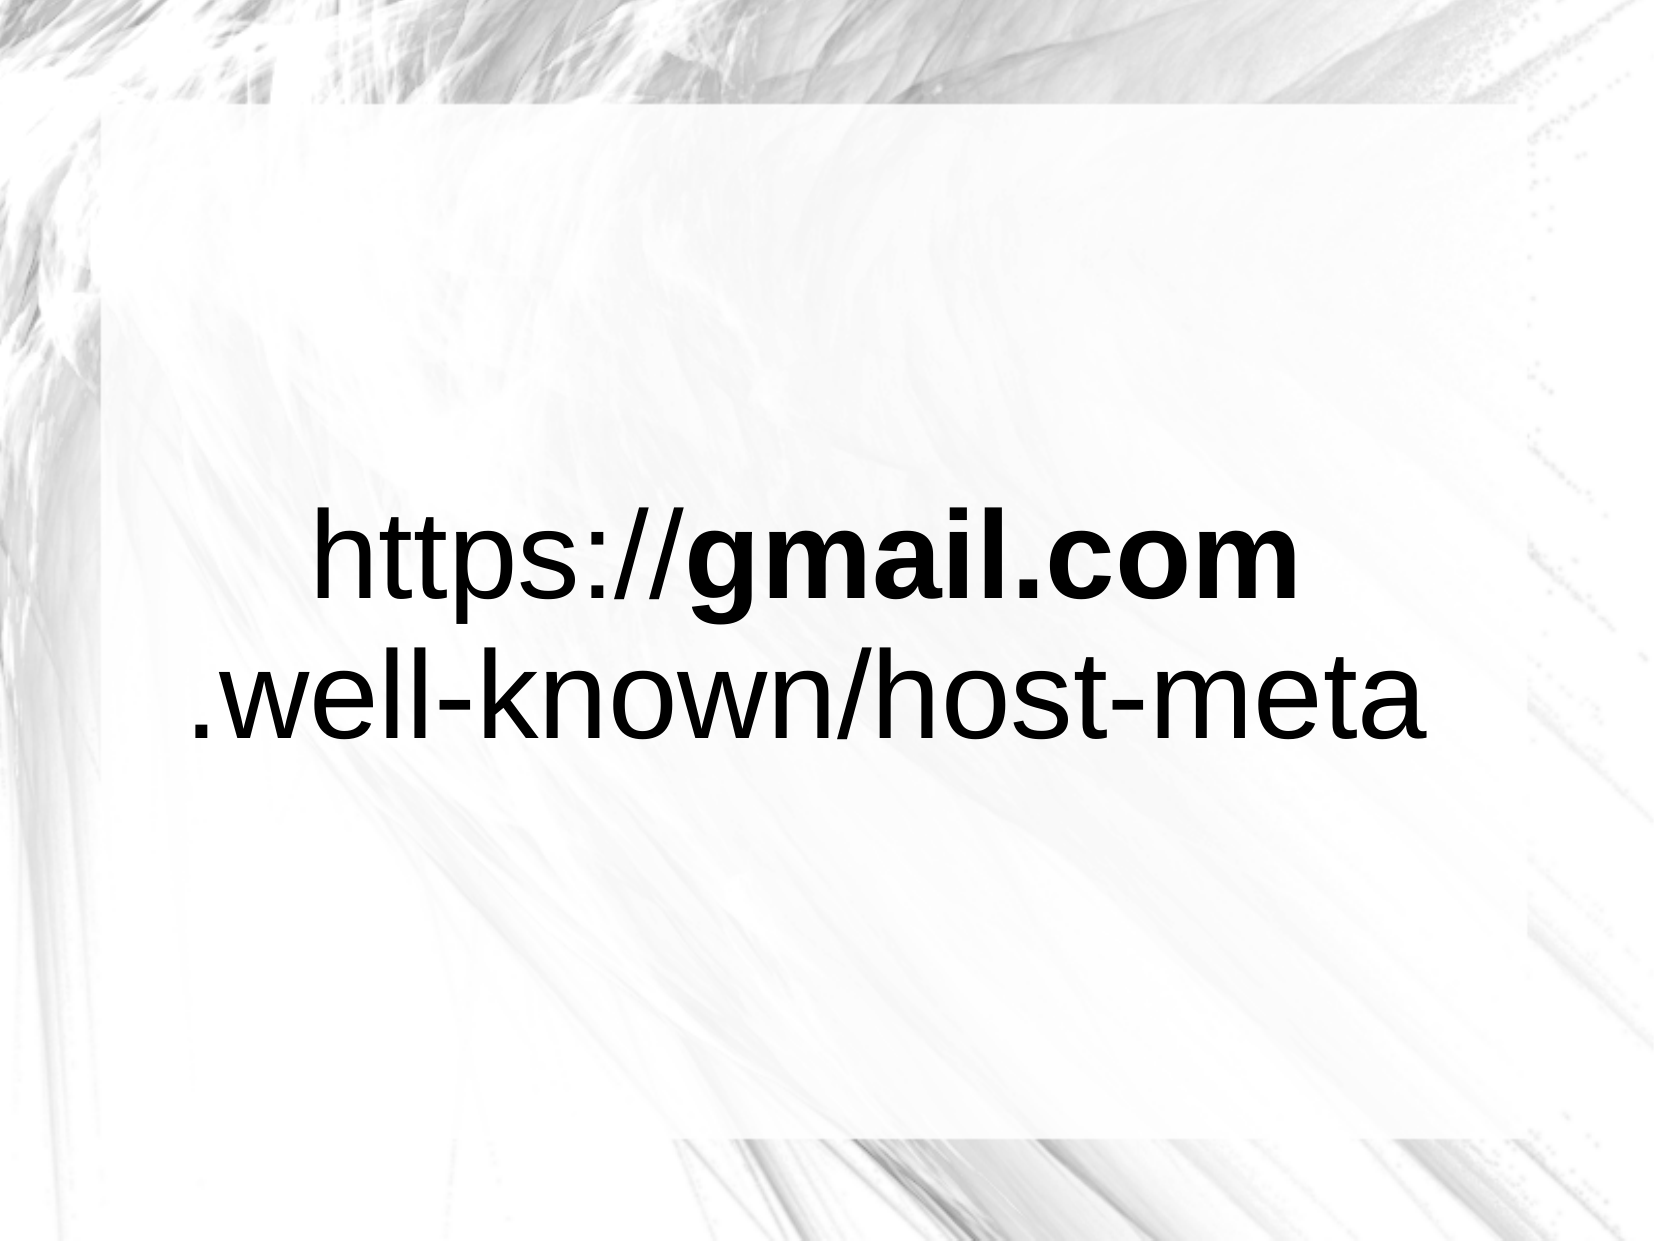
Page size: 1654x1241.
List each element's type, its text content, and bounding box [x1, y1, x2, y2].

picture [0, 0, 1654, 1241]
subtitle https://gmail.com .well-known/host-meta [112, 112, 1501, 1139]
